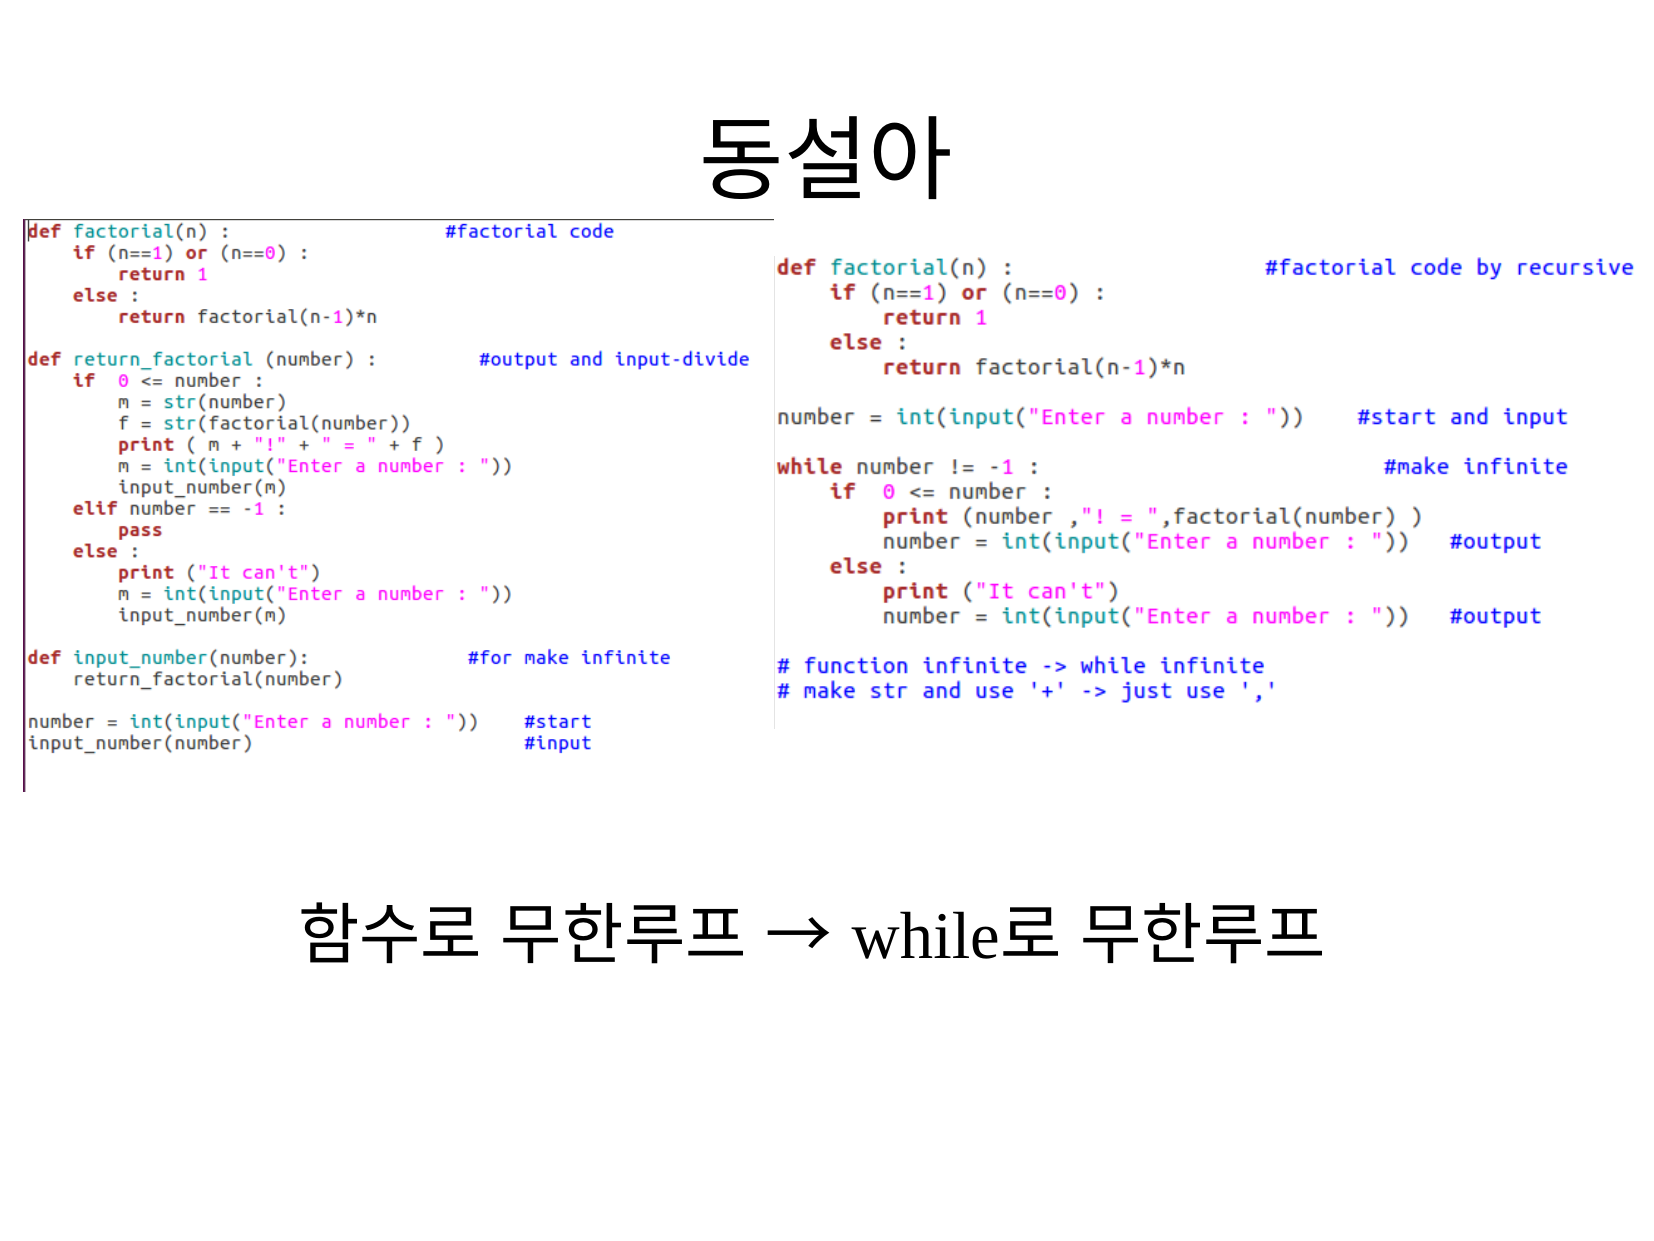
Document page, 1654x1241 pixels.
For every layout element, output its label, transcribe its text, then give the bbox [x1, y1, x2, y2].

title 동설아 [82, 49, 1571, 256]
picture [23, 219, 1654, 792]
text_box 함수로 무한루프 → while로 무한루프 [283, 874, 1382, 1044]
